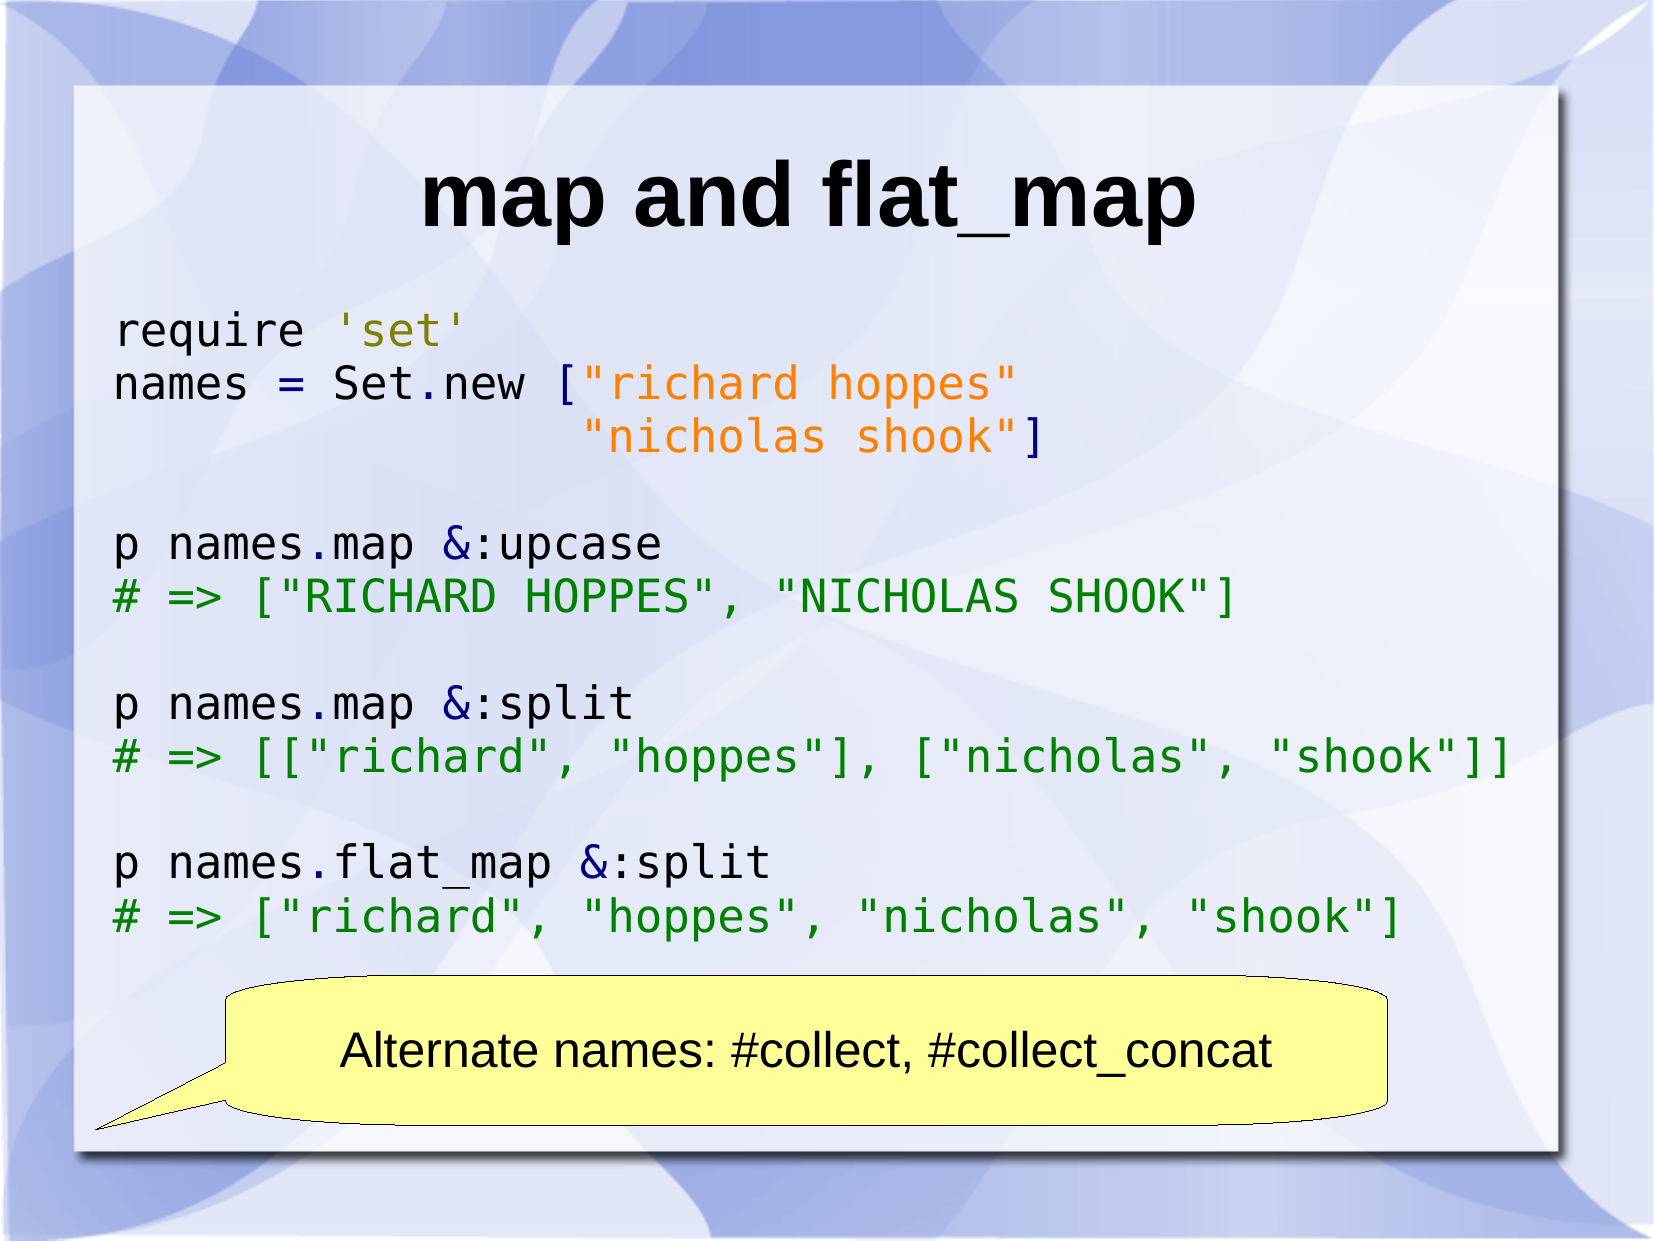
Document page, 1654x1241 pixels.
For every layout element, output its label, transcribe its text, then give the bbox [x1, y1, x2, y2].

picture [0, 0, 1654, 1241]
title map and flat_map [82, 90, 1536, 298]
text_box Alternate names: #collect, #collect_concat [95, 975, 1388, 1130]
text_box require 'set' names = Set.new ["richard hoppes" "nicholas shook"] p names.map &:upcase # => ["RICHARD HOPPES", "NICHOLAS SHOOK"] p names.map &:split # => [["richard", "hoppes"], ["nicholas", "shook"]] p names.flat_map &:split # => ["richard", "hoppes", "nicholas", "shook"] [112, 303, 1538, 944]
